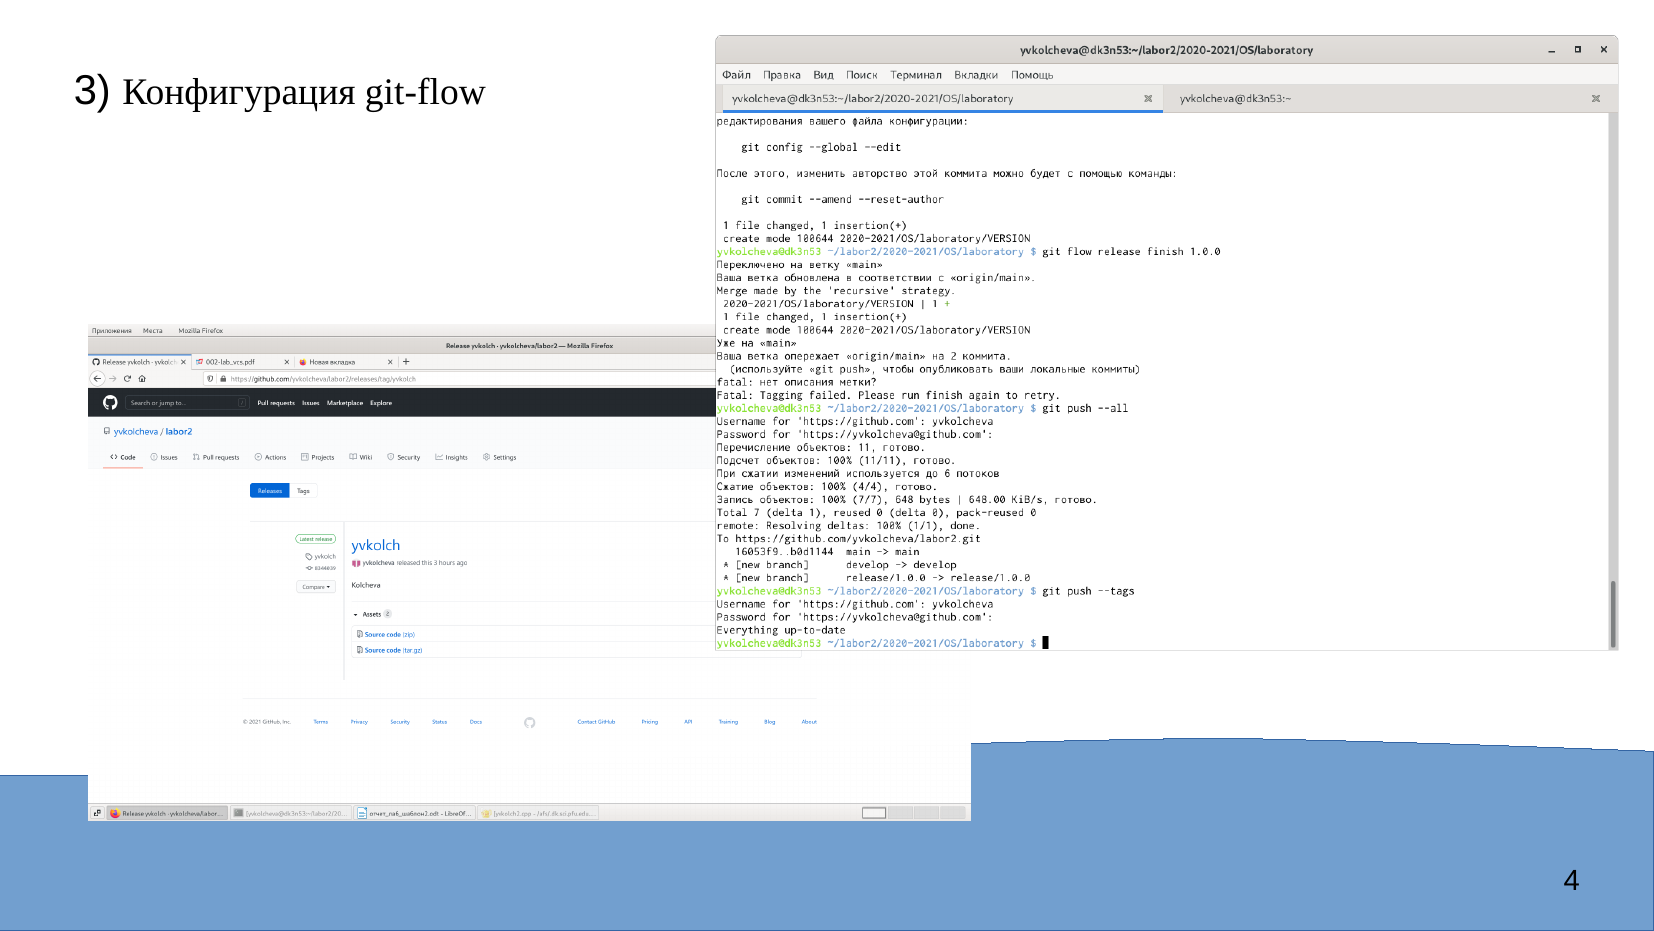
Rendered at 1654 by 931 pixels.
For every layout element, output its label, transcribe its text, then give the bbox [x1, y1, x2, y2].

picture [88, 29, 1625, 821]
text_box 3) Конфигурация git-flow [59, 59, 708, 121]
